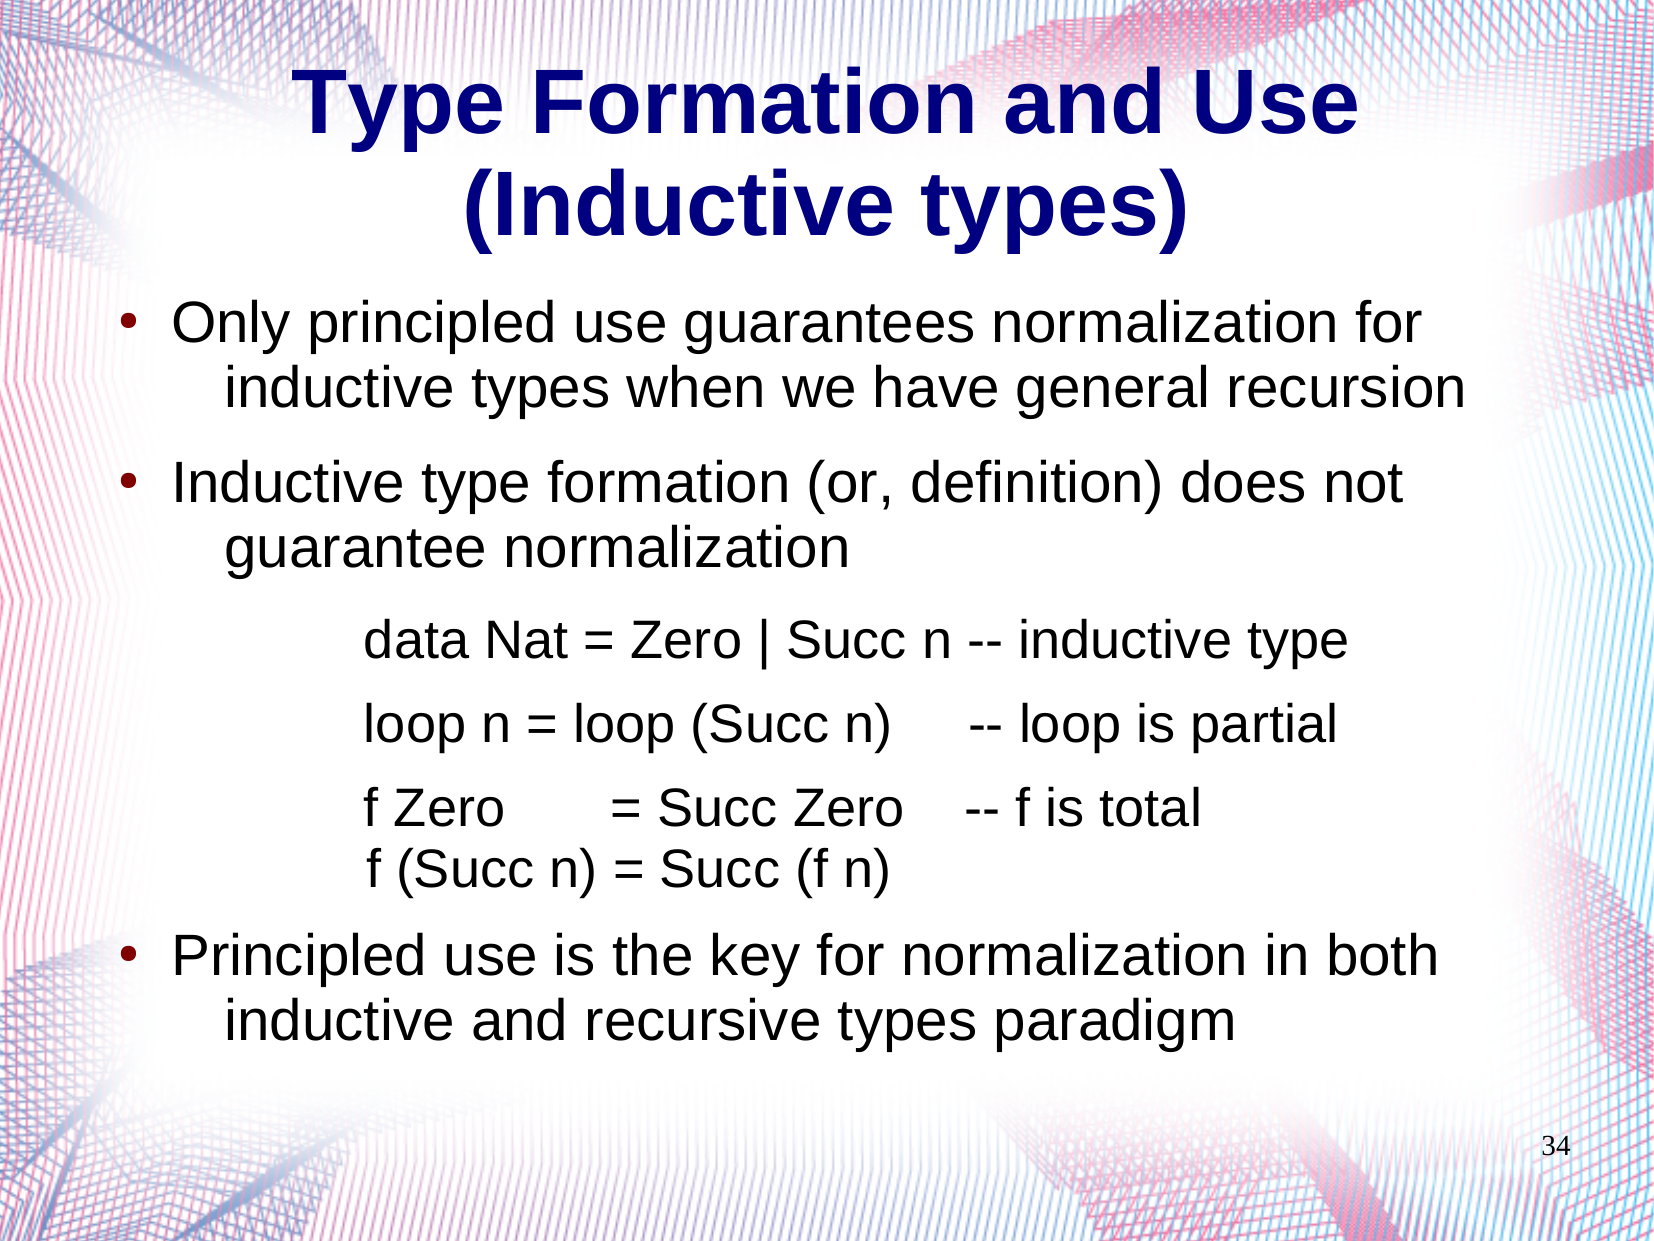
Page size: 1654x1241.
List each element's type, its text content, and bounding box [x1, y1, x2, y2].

title Type Formation and Use (Inductive types) [82, 49, 1571, 257]
list Only principled use guarantees normalization for inductive types when we have general recursion Inductive type formation (or, definition) does not guarantee normalization data Nat = Zero | Succ n -- inductive type loop n = loop (Succ n) -- loop is partial f Zero = Succ Zero -- f is total f (Succ n) = Succ (f n) Principled use is the key for normalization in both inductive and recursive types paradigm [82, 290, 1571, 1109]
picture [0, 0, 1654, 1241]
